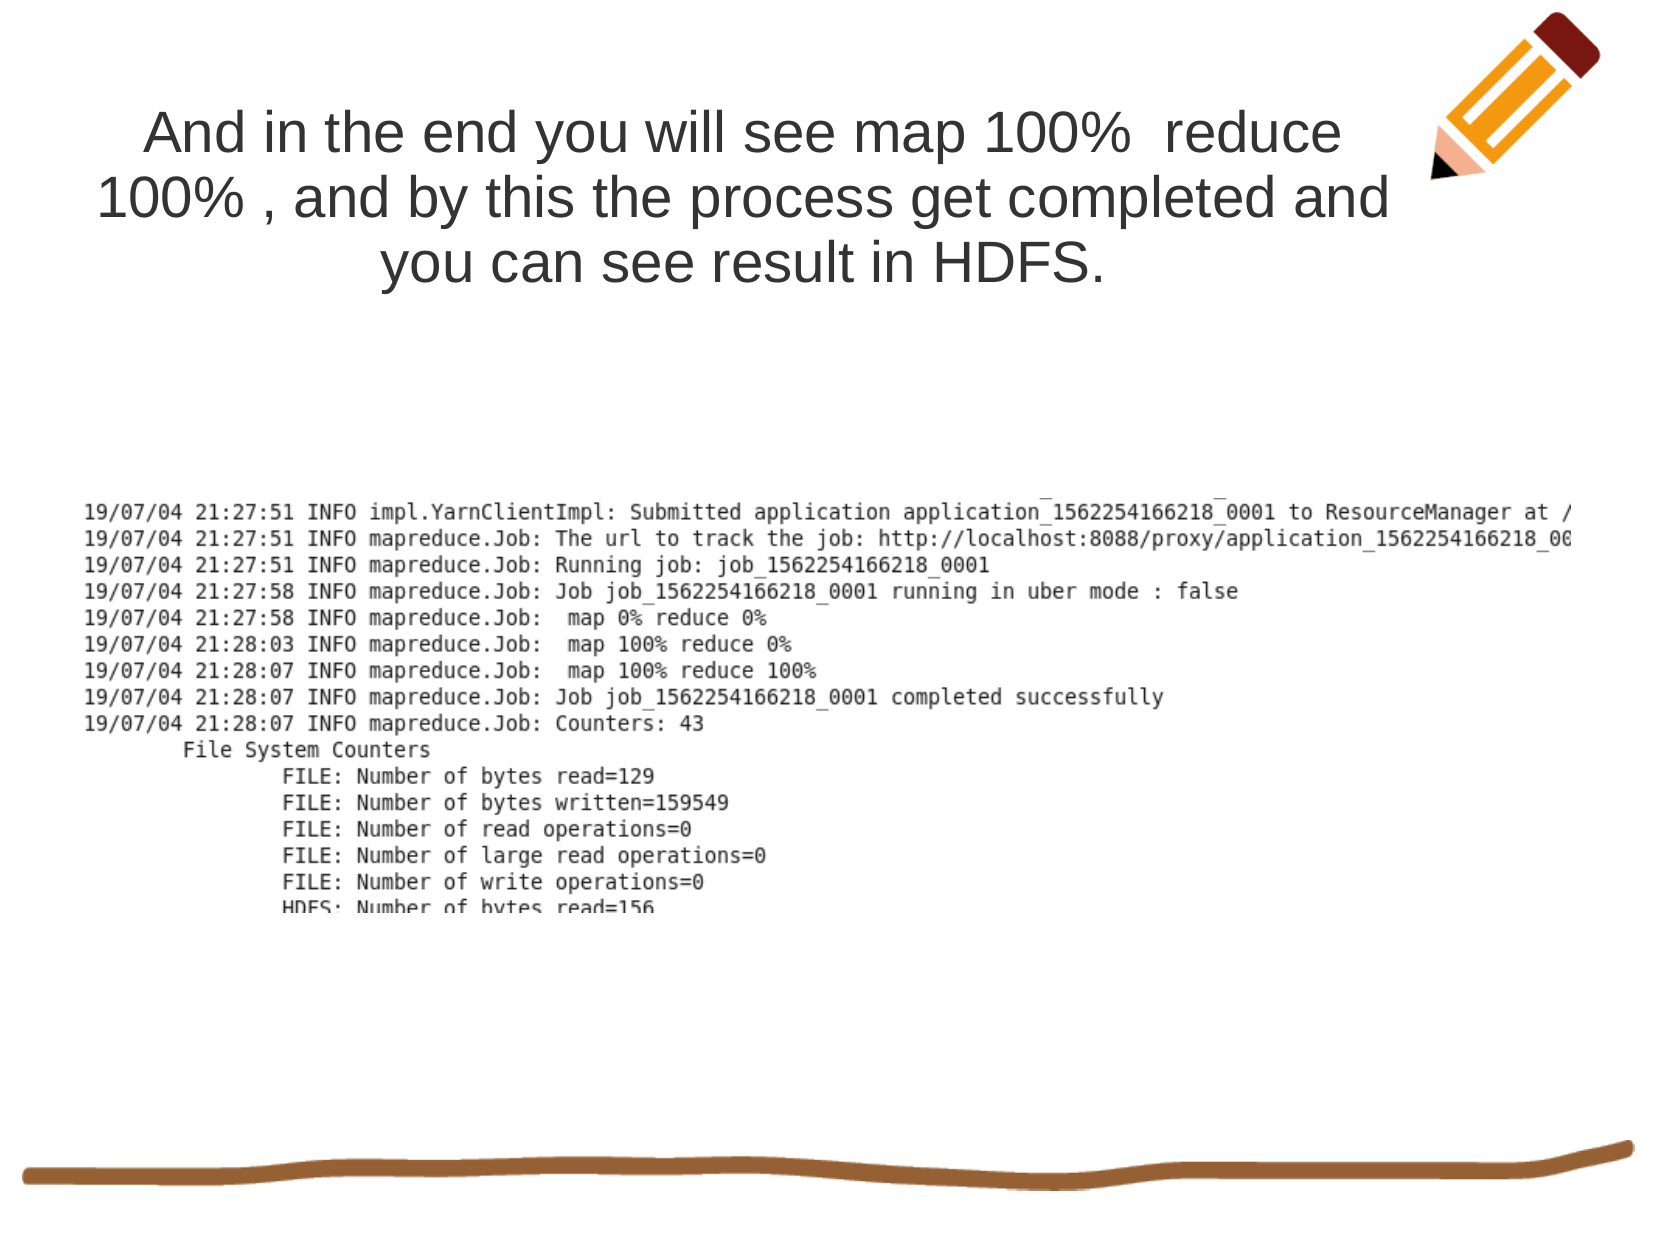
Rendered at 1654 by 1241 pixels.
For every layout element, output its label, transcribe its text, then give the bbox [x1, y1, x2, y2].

title And in the end you will see map 100% reduce 100% , and by this the process get completed and you can see result in HDFS. [70, 100, 1418, 296]
picture [22, 1140, 1635, 1191]
picture [1430, 12, 1601, 181]
picture [82, 498, 1571, 913]
